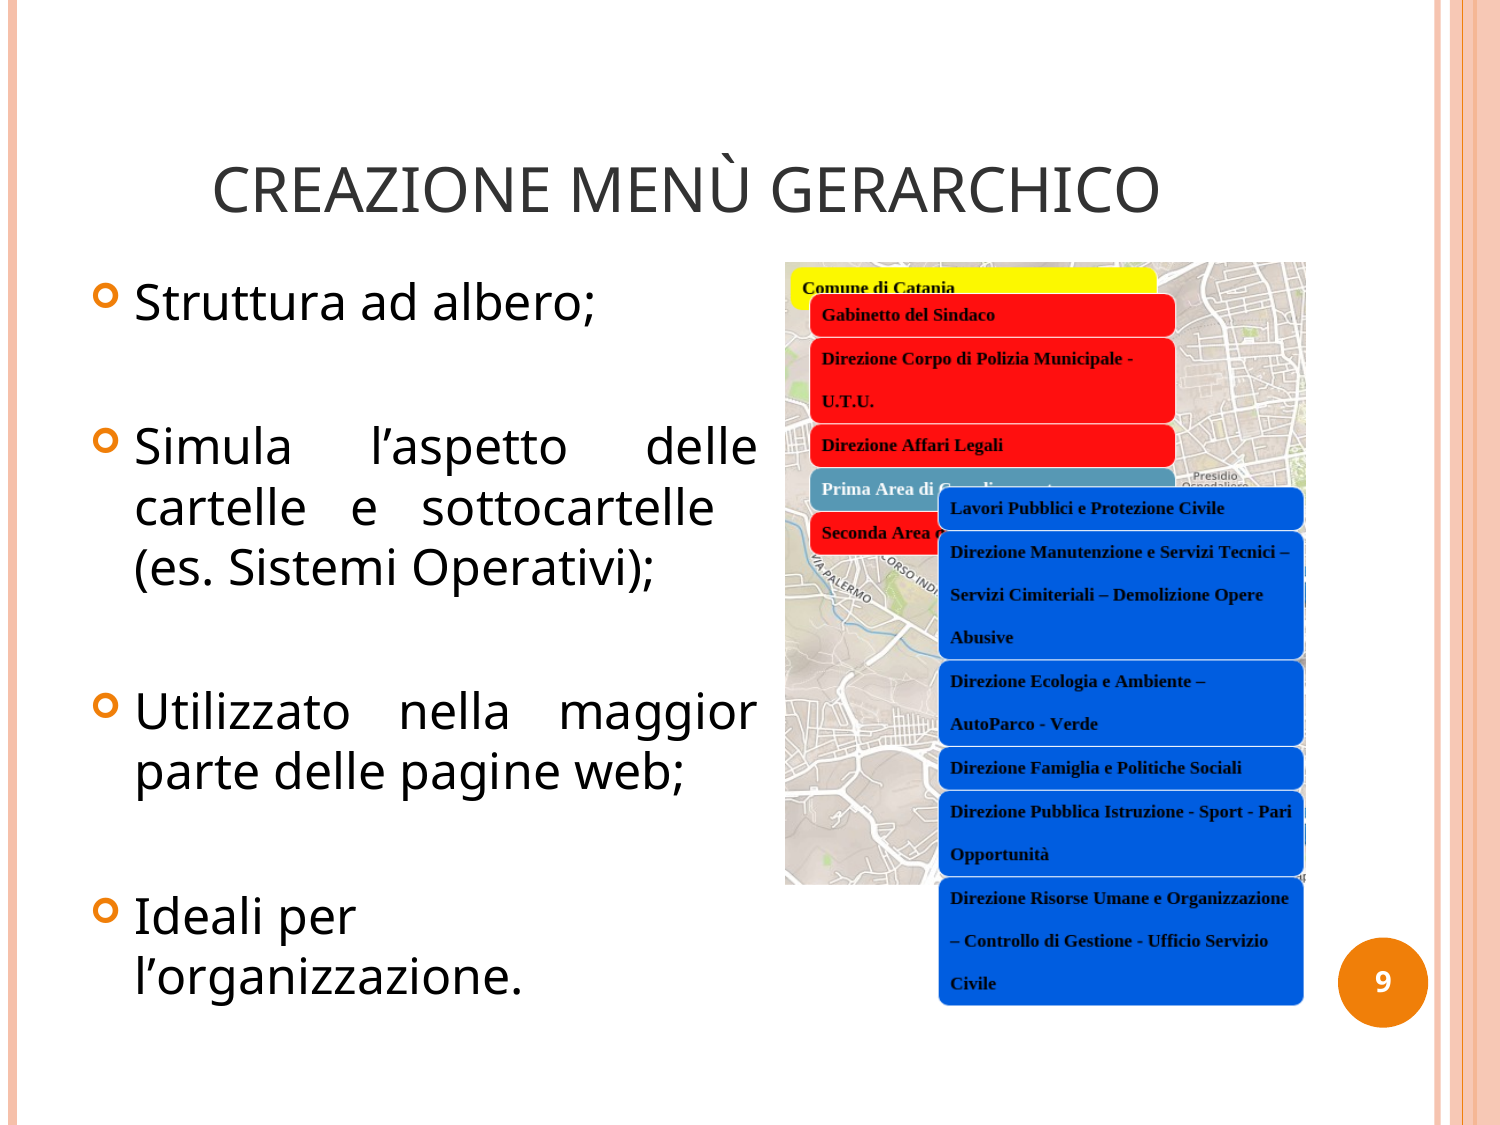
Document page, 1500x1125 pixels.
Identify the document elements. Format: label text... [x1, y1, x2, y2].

picture [785, 262, 1306, 1013]
list Struttura ad albero; Simula l’aspetto delle cartelle e sottocartelle (es. Sistemi Operativi); Utilizzato nella maggior parte delle pagine web; Ideali per l’organizzazione. [74, 262, 774, 1013]
title CREAZIONE MENÙ GERARCHICO [74, 45, 1300, 233]
text_box <numero> [1333, 940, 1434, 1027]
